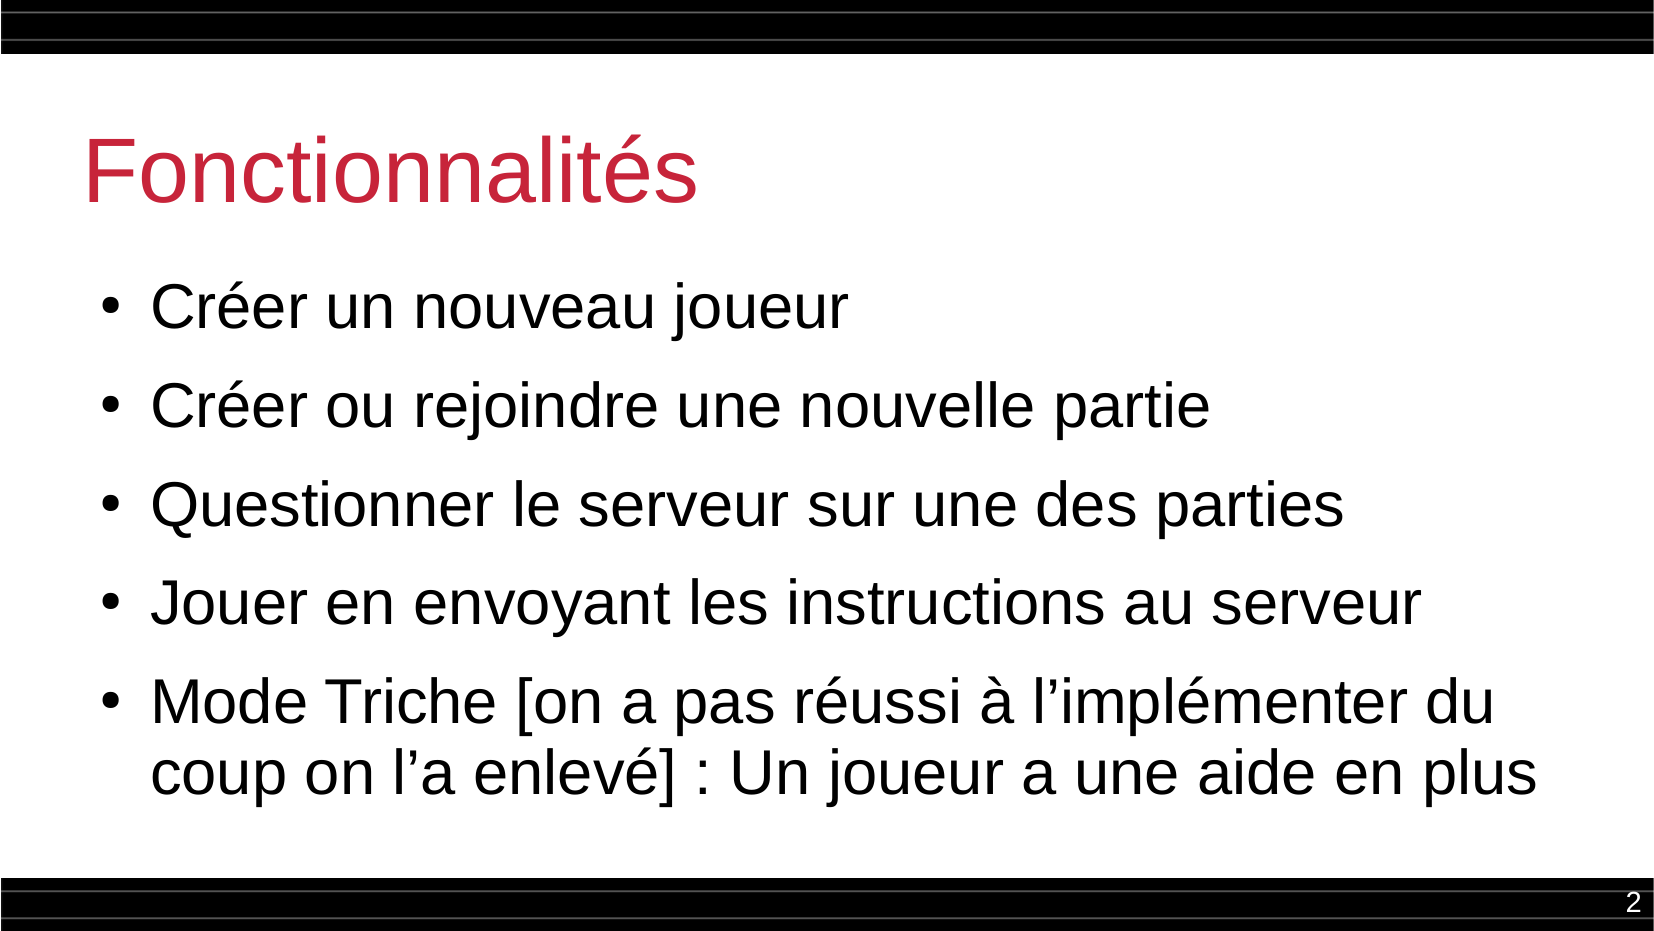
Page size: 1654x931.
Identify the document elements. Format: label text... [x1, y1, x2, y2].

picture [1, 878, 1654, 931]
picture [1, 0, 1654, 54]
title Fonctionnalités [82, 92, 1571, 249]
list Créer un nouveau joueur Créer ou rejoindre une nouvelle partie Questionner le serveur sur une des parties Jouer en envoyant les instructions au serveur Mode Triche [on a pas réussi à l’implémenter du coup on l’a enlevé] : Un joueur a une aide en plus [82, 271, 1571, 851]
